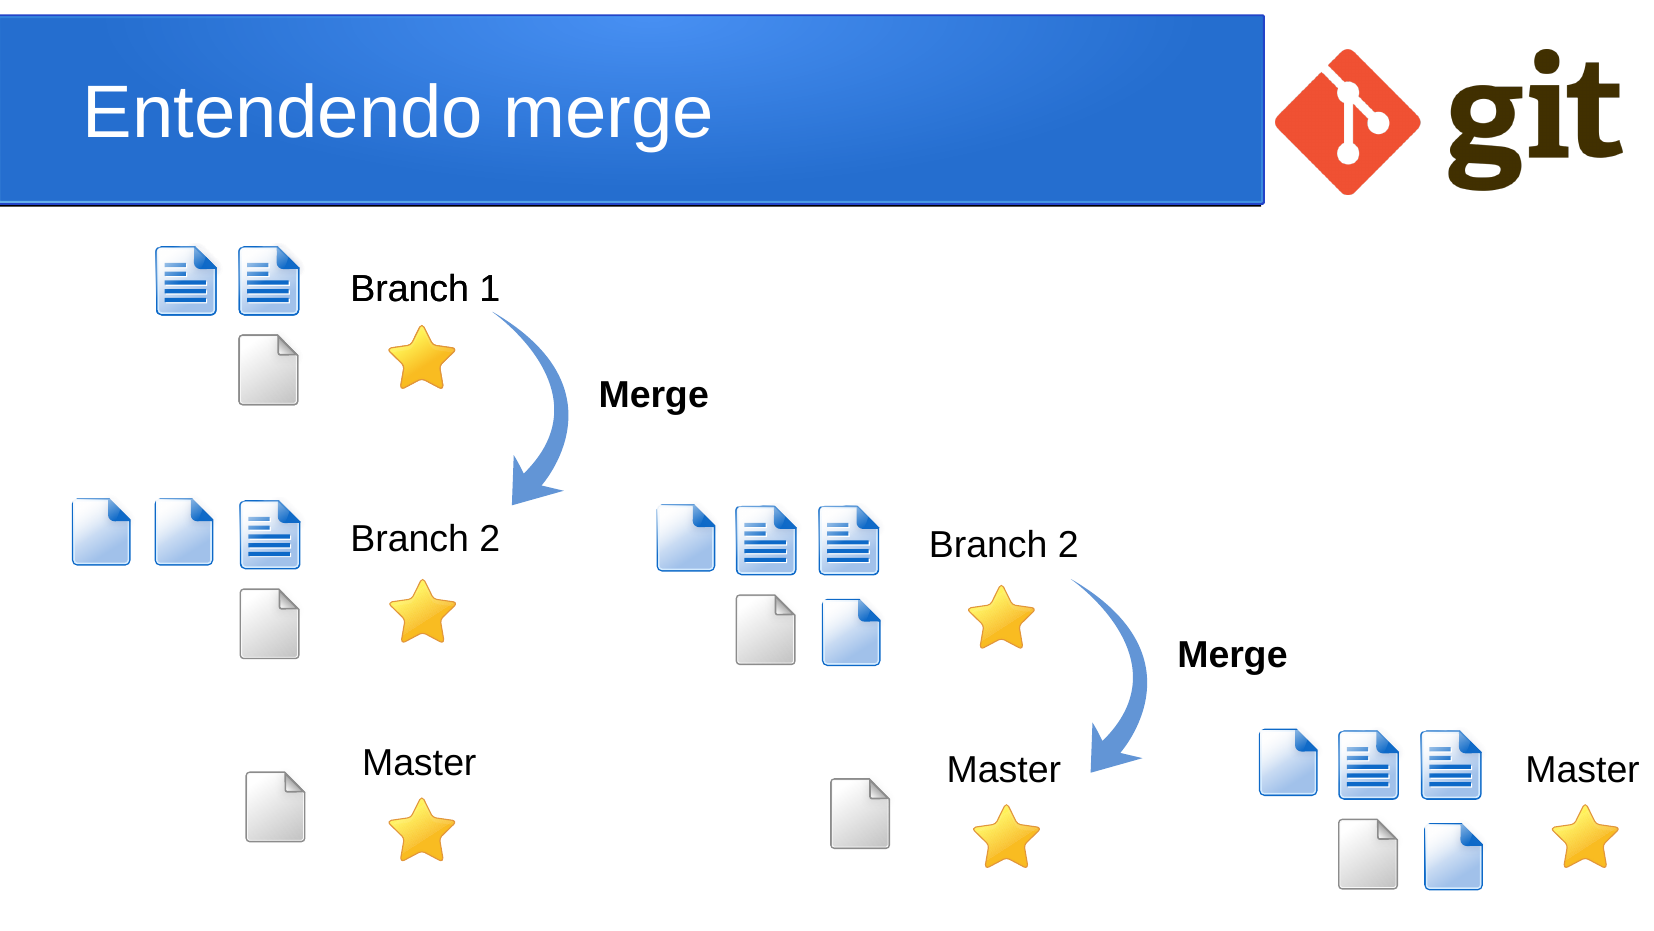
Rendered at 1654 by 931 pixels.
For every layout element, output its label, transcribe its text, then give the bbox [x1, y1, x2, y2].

text_box Branch 2 [308, 510, 544, 567]
picture [1412, 727, 1489, 804]
picture [230, 761, 319, 851]
text_box Branch 2 [886, 516, 1123, 573]
picture [643, 496, 804, 579]
picture [230, 243, 306, 319]
picture [1322, 809, 1495, 898]
picture [1246, 720, 1406, 804]
picture [968, 799, 1045, 875]
text_box Master [885, 741, 1123, 799]
picture [1547, 799, 1624, 875]
picture [59, 490, 225, 573]
title Entendendo merge [82, 35, 1235, 189]
picture [231, 497, 308, 573]
picture [814, 768, 904, 858]
picture [810, 503, 886, 579]
picture [1275, 49, 1623, 195]
picture [384, 572, 461, 649]
picture [484, 299, 584, 511]
picture [223, 324, 312, 414]
picture [720, 584, 892, 674]
text_box Merge [583, 366, 750, 423]
text_box Master [1489, 741, 1654, 799]
picture [963, 578, 1040, 655]
text_box Master [301, 734, 538, 792]
picture [383, 792, 460, 868]
picture [147, 243, 224, 319]
picture [1062, 566, 1163, 778]
picture [383, 318, 460, 395]
text_box Merge [1162, 625, 1328, 683]
text_box Branch 1 [307, 259, 544, 317]
picture [224, 578, 313, 668]
